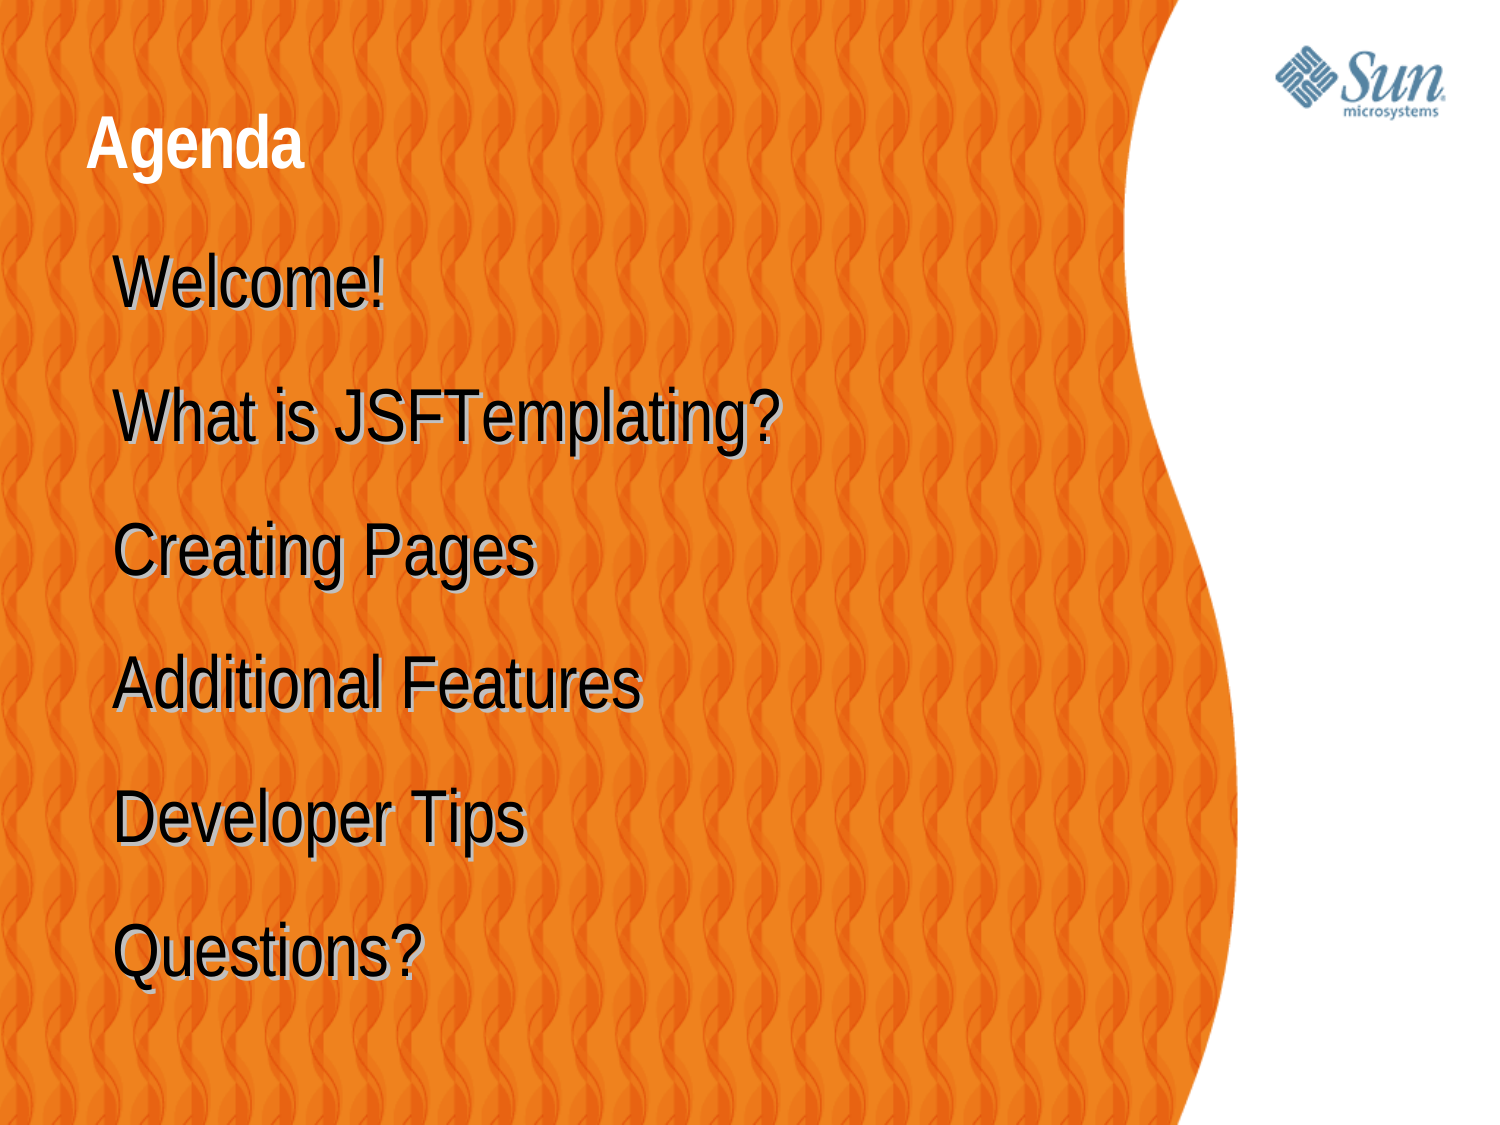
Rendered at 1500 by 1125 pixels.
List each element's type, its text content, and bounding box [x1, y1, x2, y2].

text_box Agenda [85, 110, 541, 200]
picture [0, 0, 1500, 1125]
list Welcome! What is JSFTemplating? Creating Pages Additional Features Developer Tips Questions? [97, 248, 1088, 1055]
